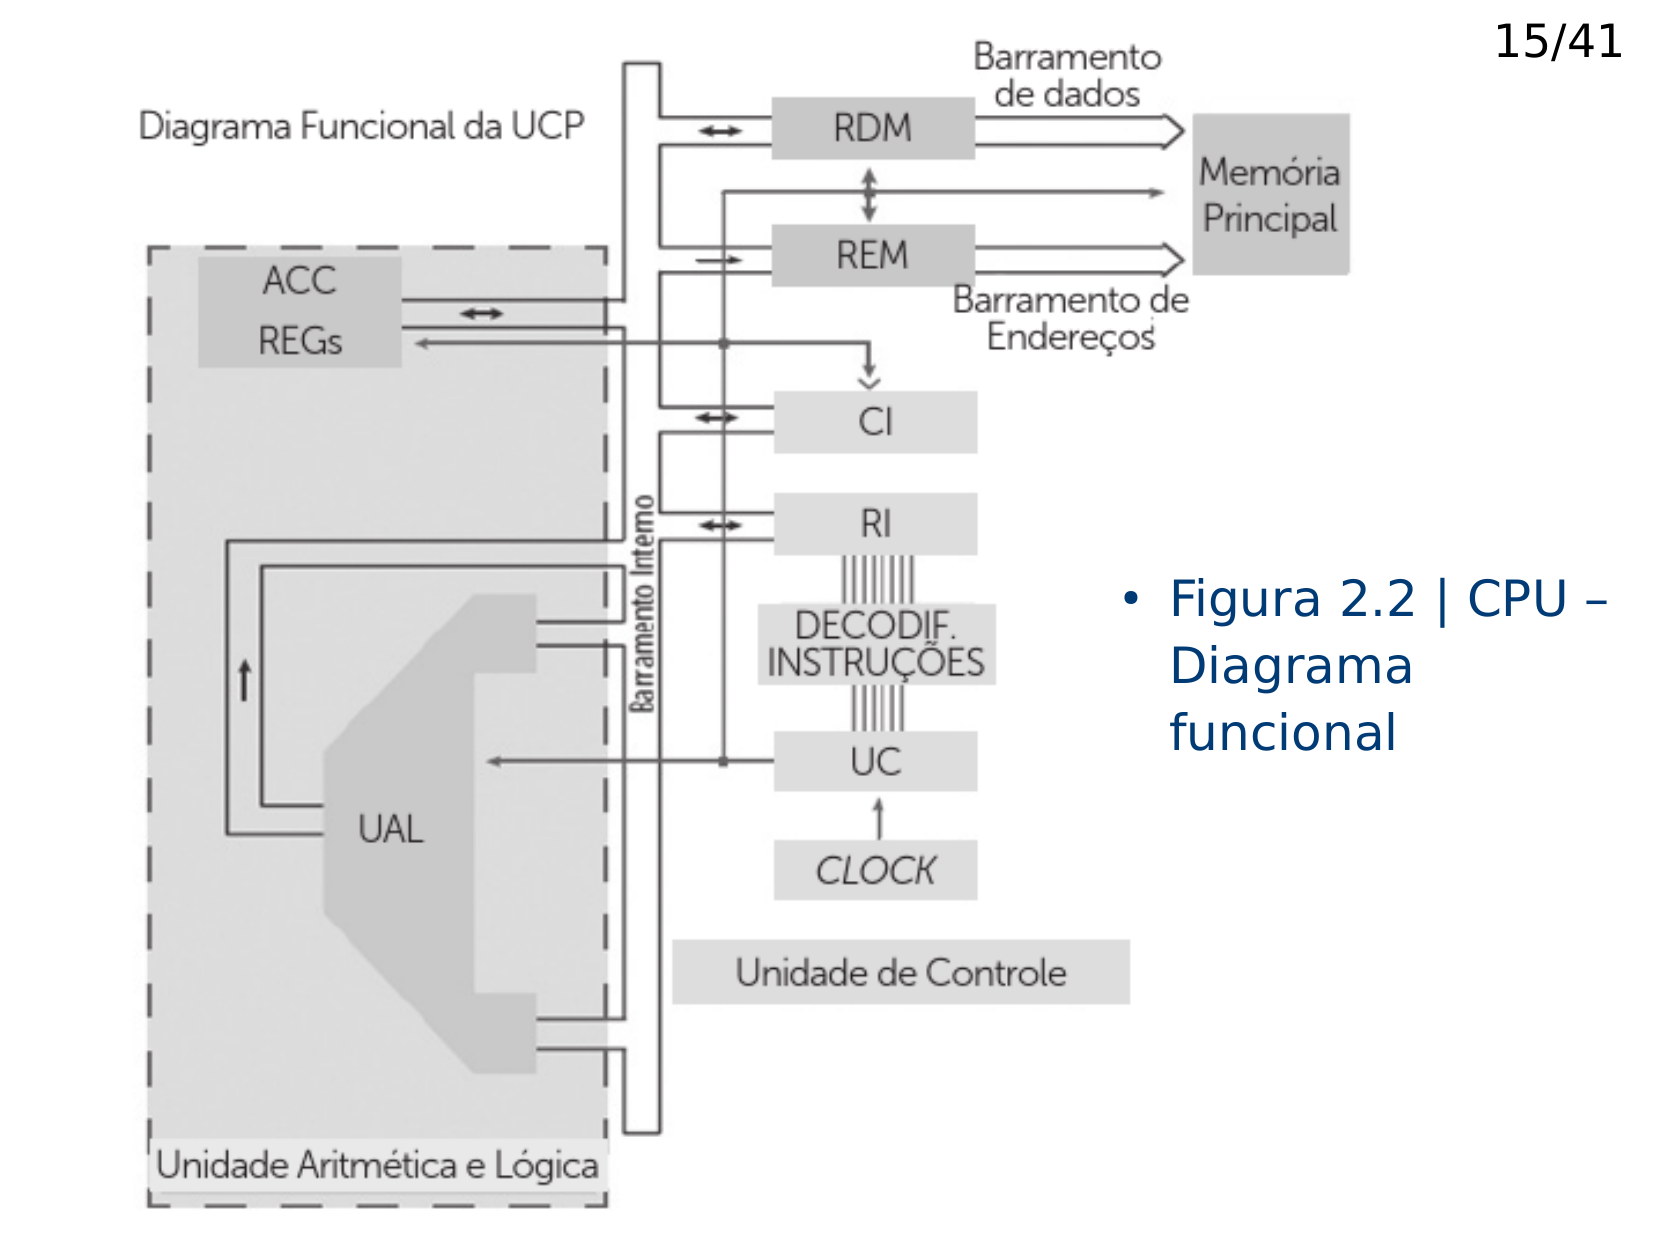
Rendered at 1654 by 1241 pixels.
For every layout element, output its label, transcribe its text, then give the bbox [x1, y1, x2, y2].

list Figura 2.2 | CPU – Diagrama funcional [1122, 561, 1625, 1211]
picture [118, 33, 1376, 1211]
